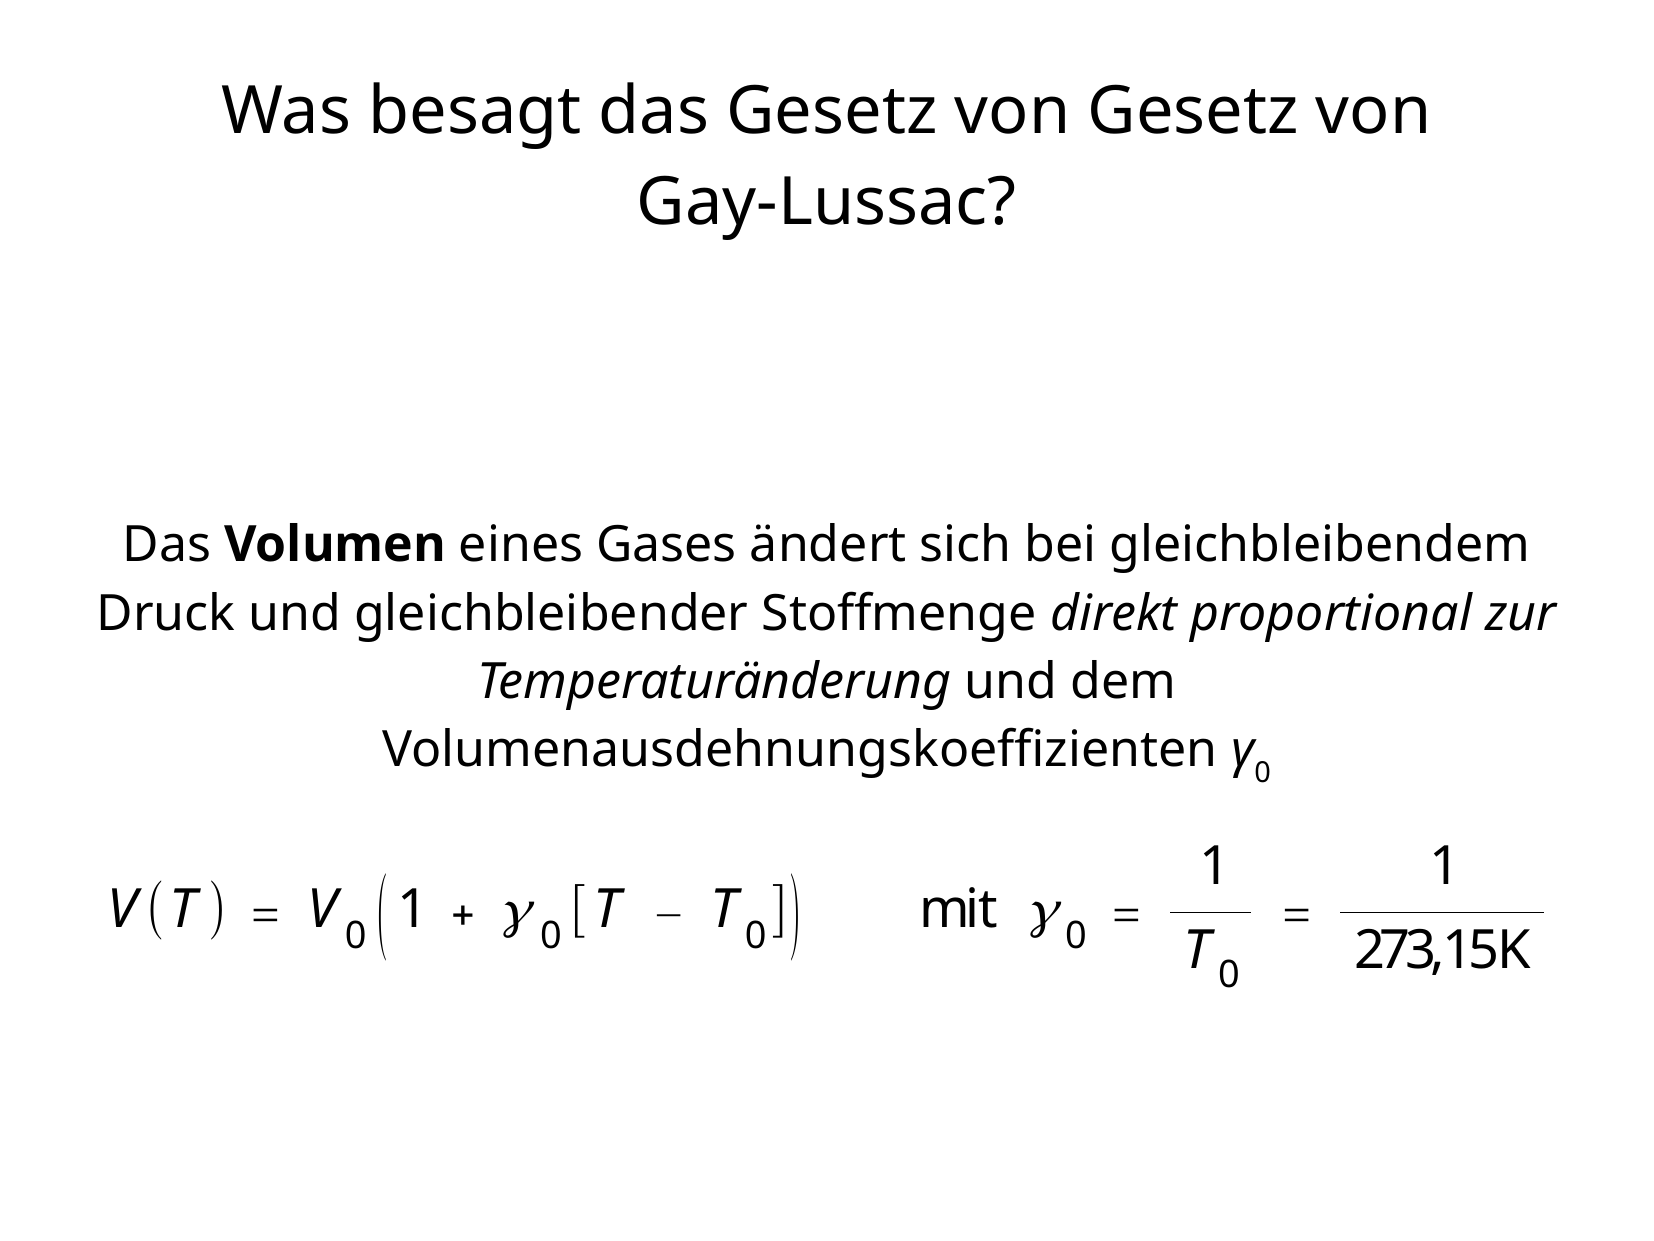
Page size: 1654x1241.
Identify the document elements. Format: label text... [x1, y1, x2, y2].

chart [100, 832, 1553, 998]
subtitle Das Volumen eines Gases ändert sich bei gleichbleibendem Druck und gleichbleibender Stoffmenge direkt proportional zur Temperaturänderung und dem Volumenausdehnungskoeffizienten γ0 [82, 290, 1571, 1010]
title Was besagt das Gesetz von Gesetz von Gay‑Lussac? [82, 49, 1571, 257]
